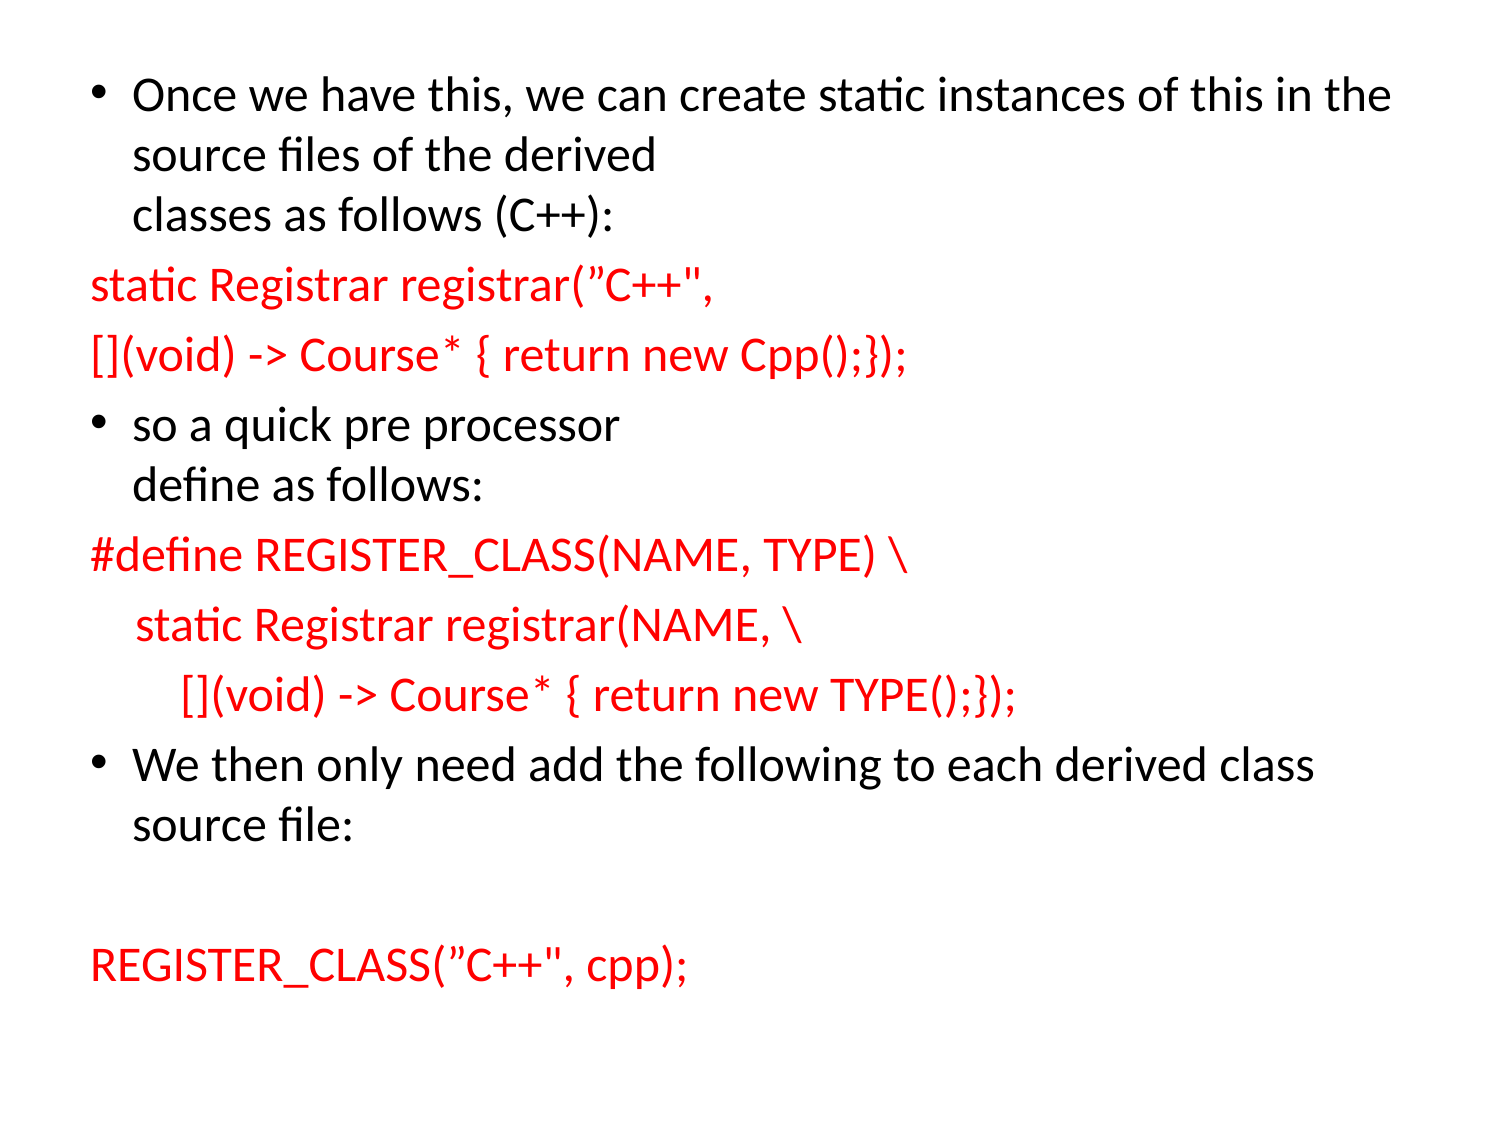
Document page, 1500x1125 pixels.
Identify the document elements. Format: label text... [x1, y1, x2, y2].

list Once we have this, we can create static instances of this in the source files of the derived classes as follows (C++): static Registrar registrar(”C++", [](void) -> Course* { return new Cpp();}); so a quick pre processor define as follows: #define REGISTER_CLASS(NAME, TYPE) \ static Registrar registrar(NAME, \ [](void) -> Course* { return new TYPE();}); We then only need add the following to each derived class source file: REGISTER_CLASS(”C++", cpp); [75, 54, 1425, 1005]
